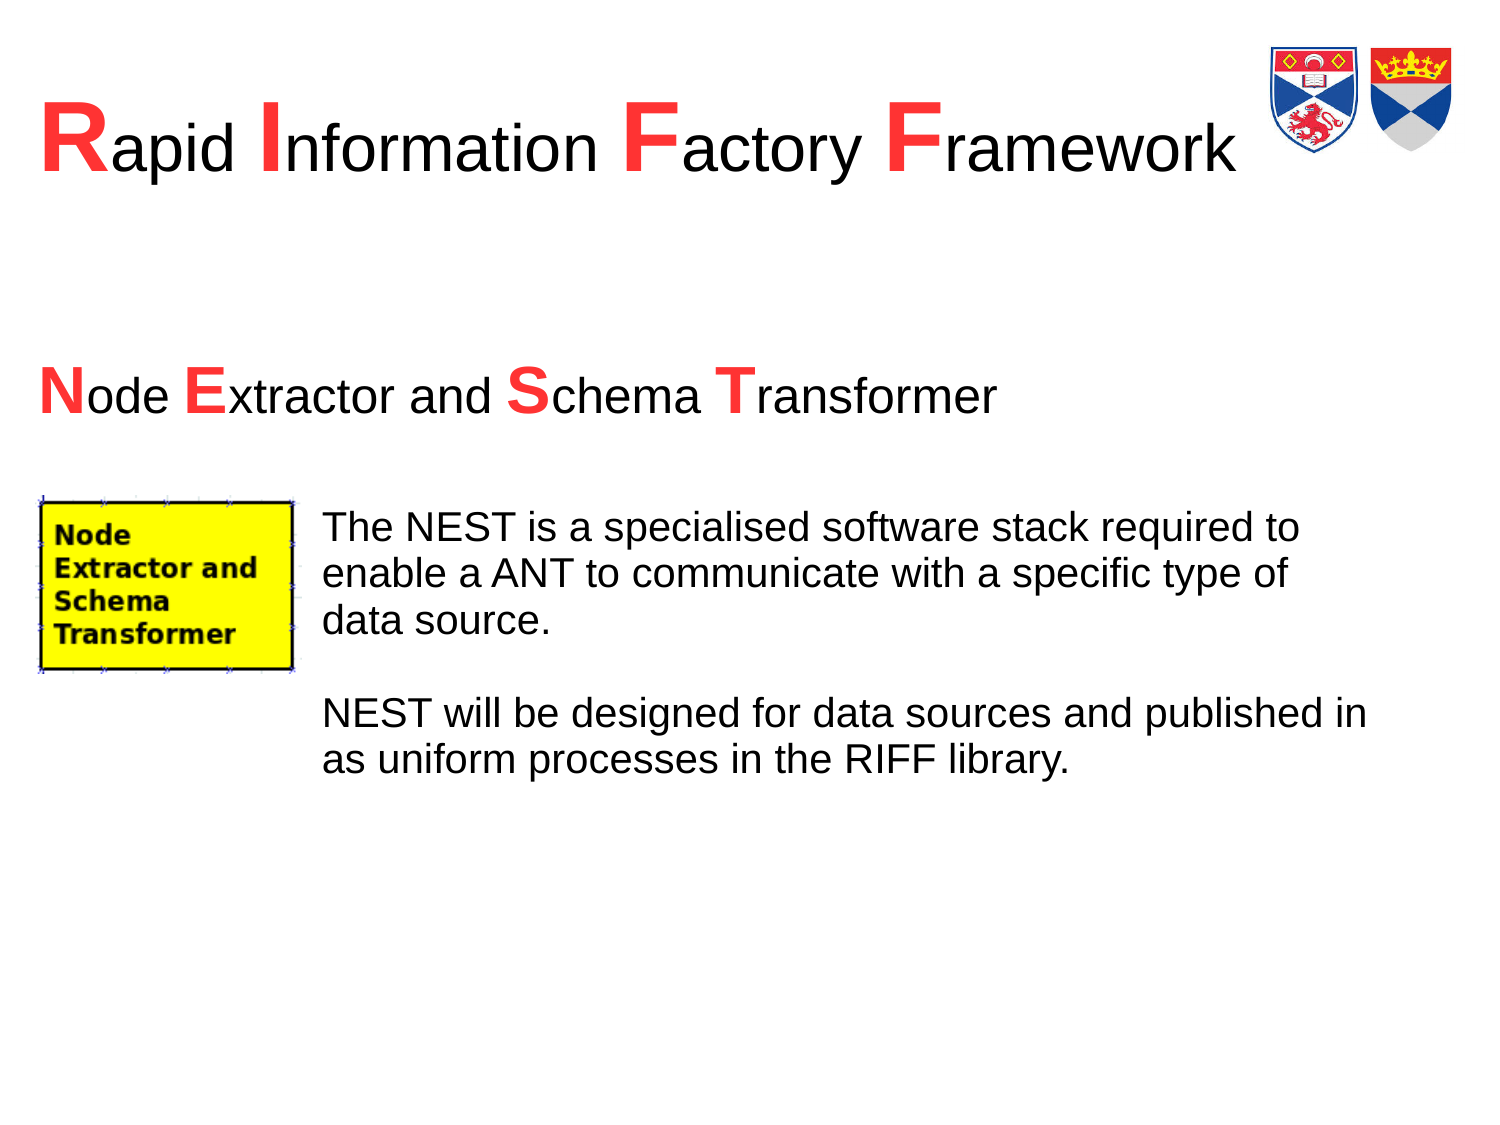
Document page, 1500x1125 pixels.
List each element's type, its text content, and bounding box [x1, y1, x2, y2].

picture [1268, 45, 1465, 154]
text_box Rapid Information Factory Framework [23, 73, 1269, 201]
picture [35, 495, 302, 674]
text_box Node Extractor and Schema Transformer [23, 345, 1458, 438]
text_box The NEST is a specialised software stack required to enable a ANT to communicate with a specific type of data source. NEST will be designed for data sources and published in as uniform processes in the RIFF library. [307, 496, 1394, 827]
